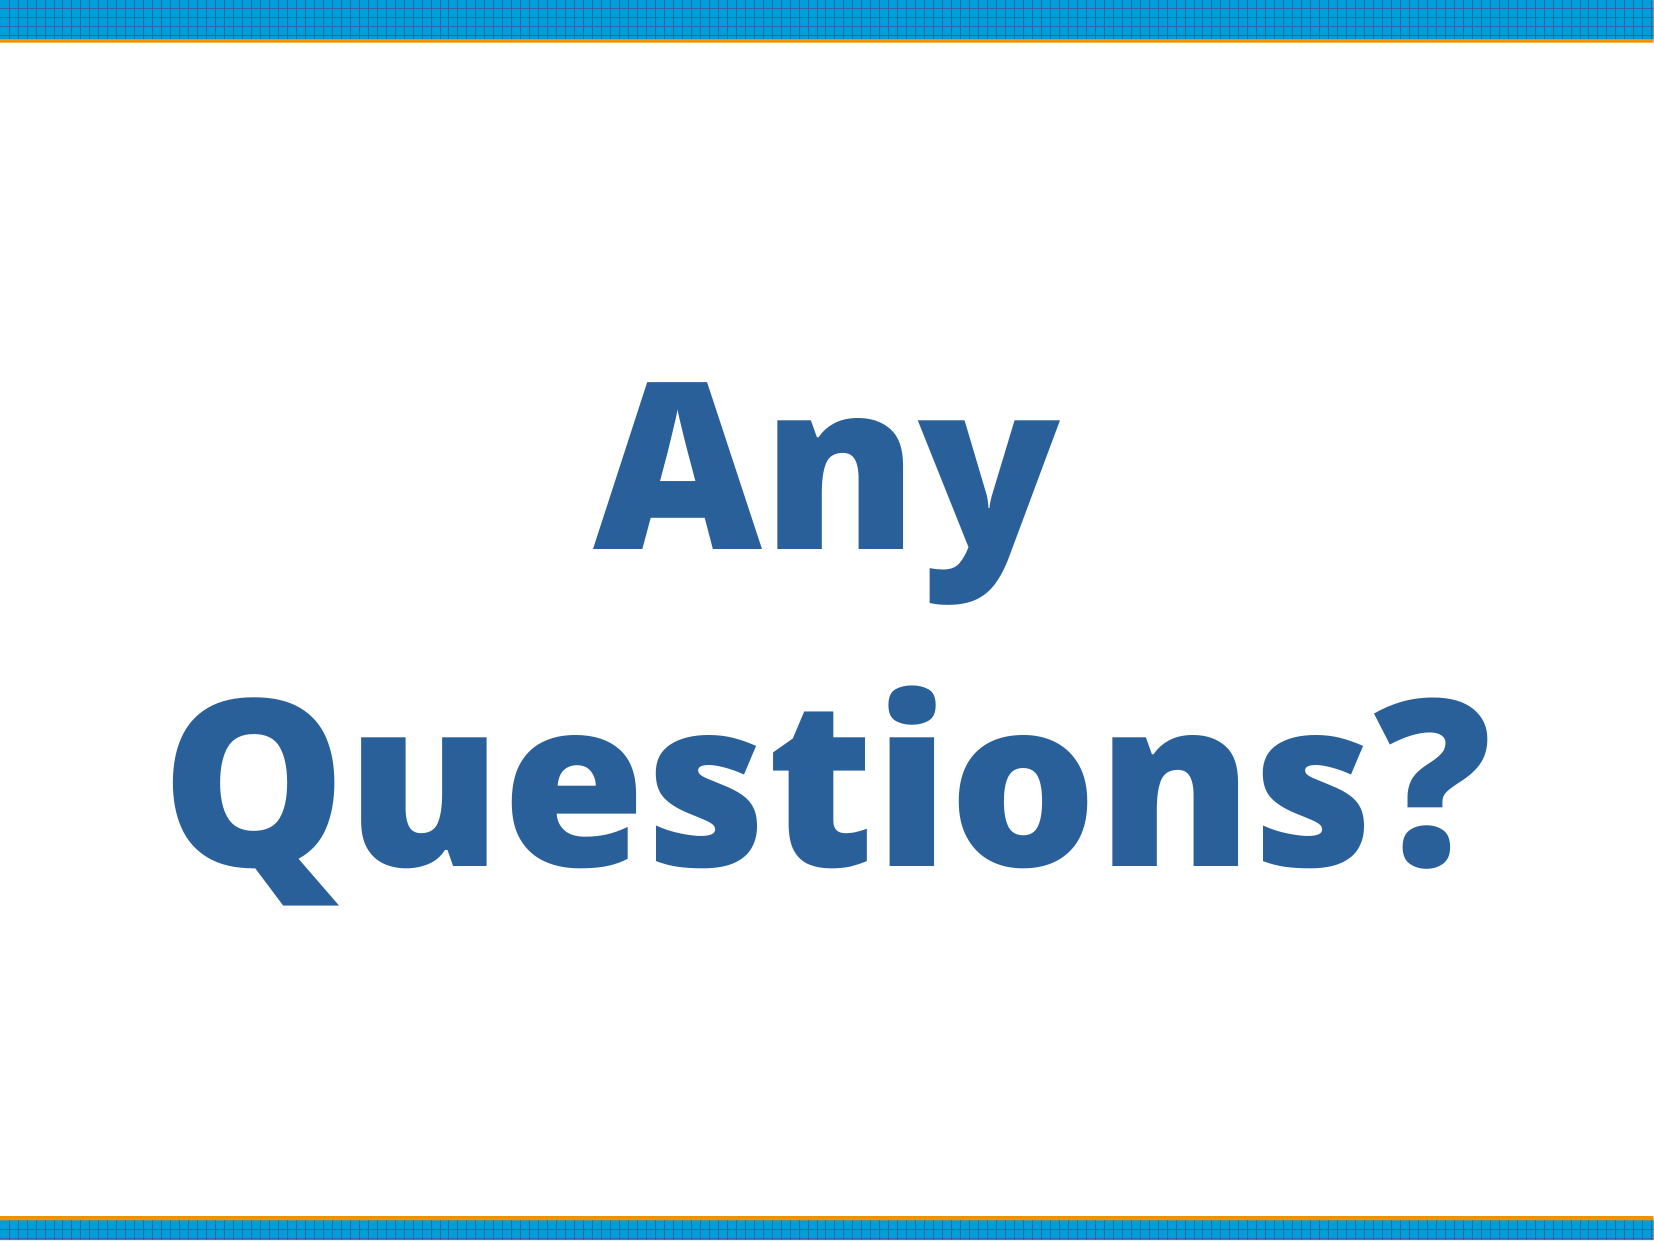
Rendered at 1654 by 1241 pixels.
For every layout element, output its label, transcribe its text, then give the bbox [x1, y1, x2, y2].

subtitle Any Questions? [82, 137, 1571, 1098]
